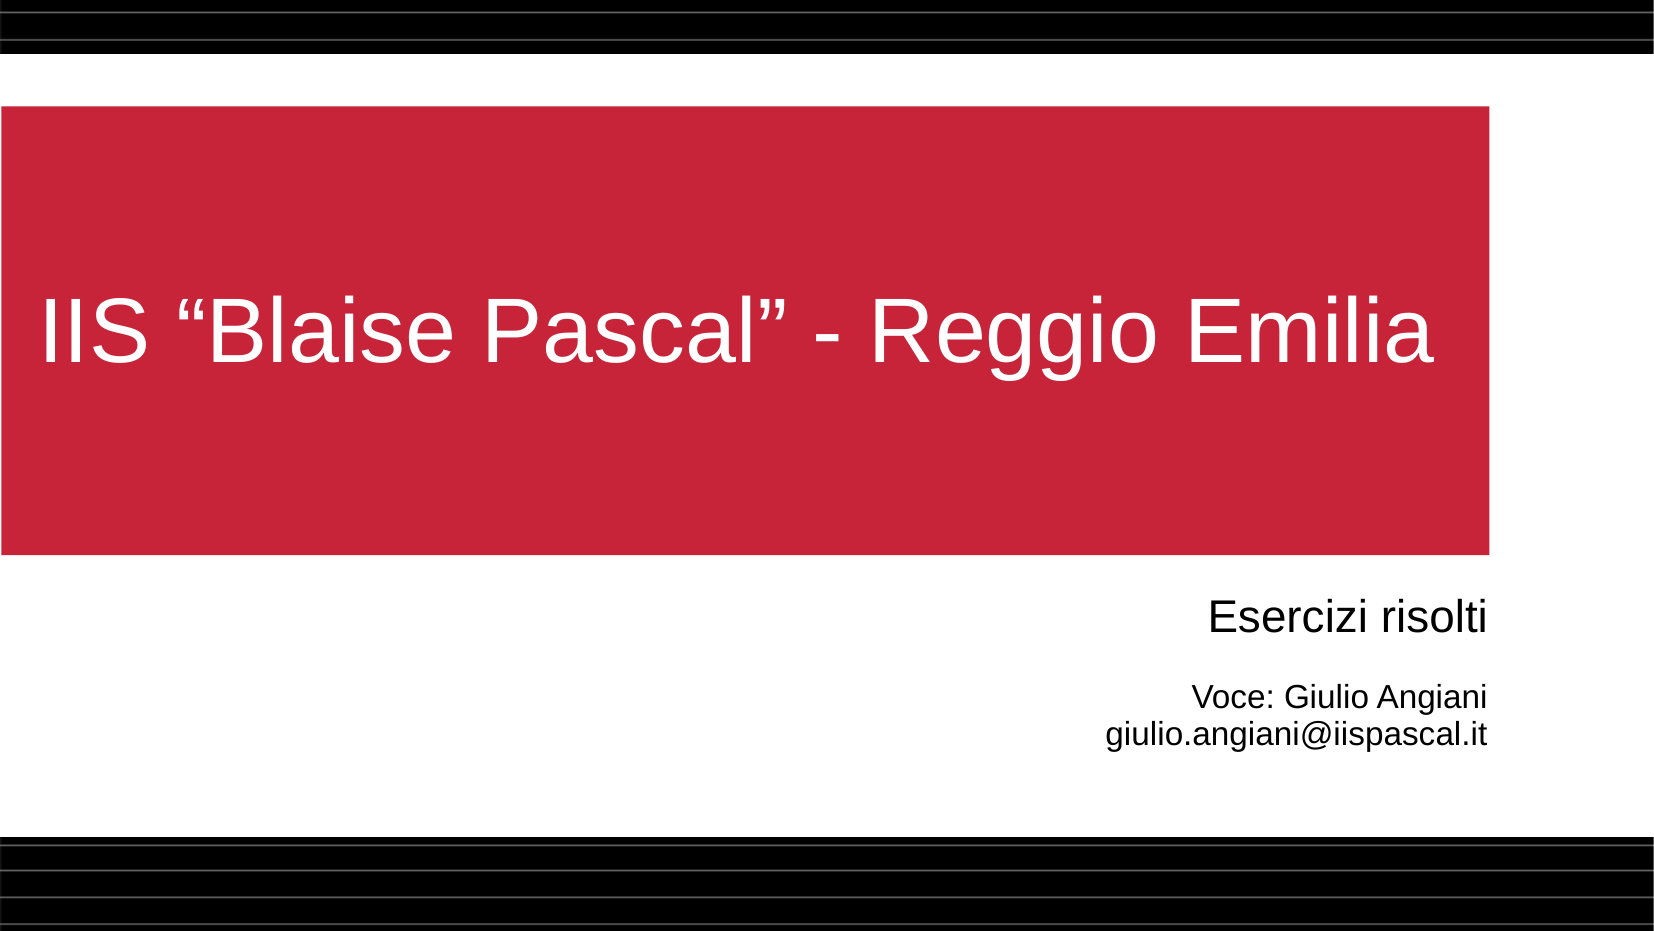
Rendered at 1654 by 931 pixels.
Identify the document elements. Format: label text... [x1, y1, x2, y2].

title IIS “Blaise Pascal” - Reggio Emilia [1, 106, 1490, 556]
picture [0, 837, 1654, 931]
picture [0, 0, 1654, 54]
subtitle Esercizi risolti Voce: Giulio Angiani giulio.angiani@iispascal.it [625, 590, 1489, 804]
